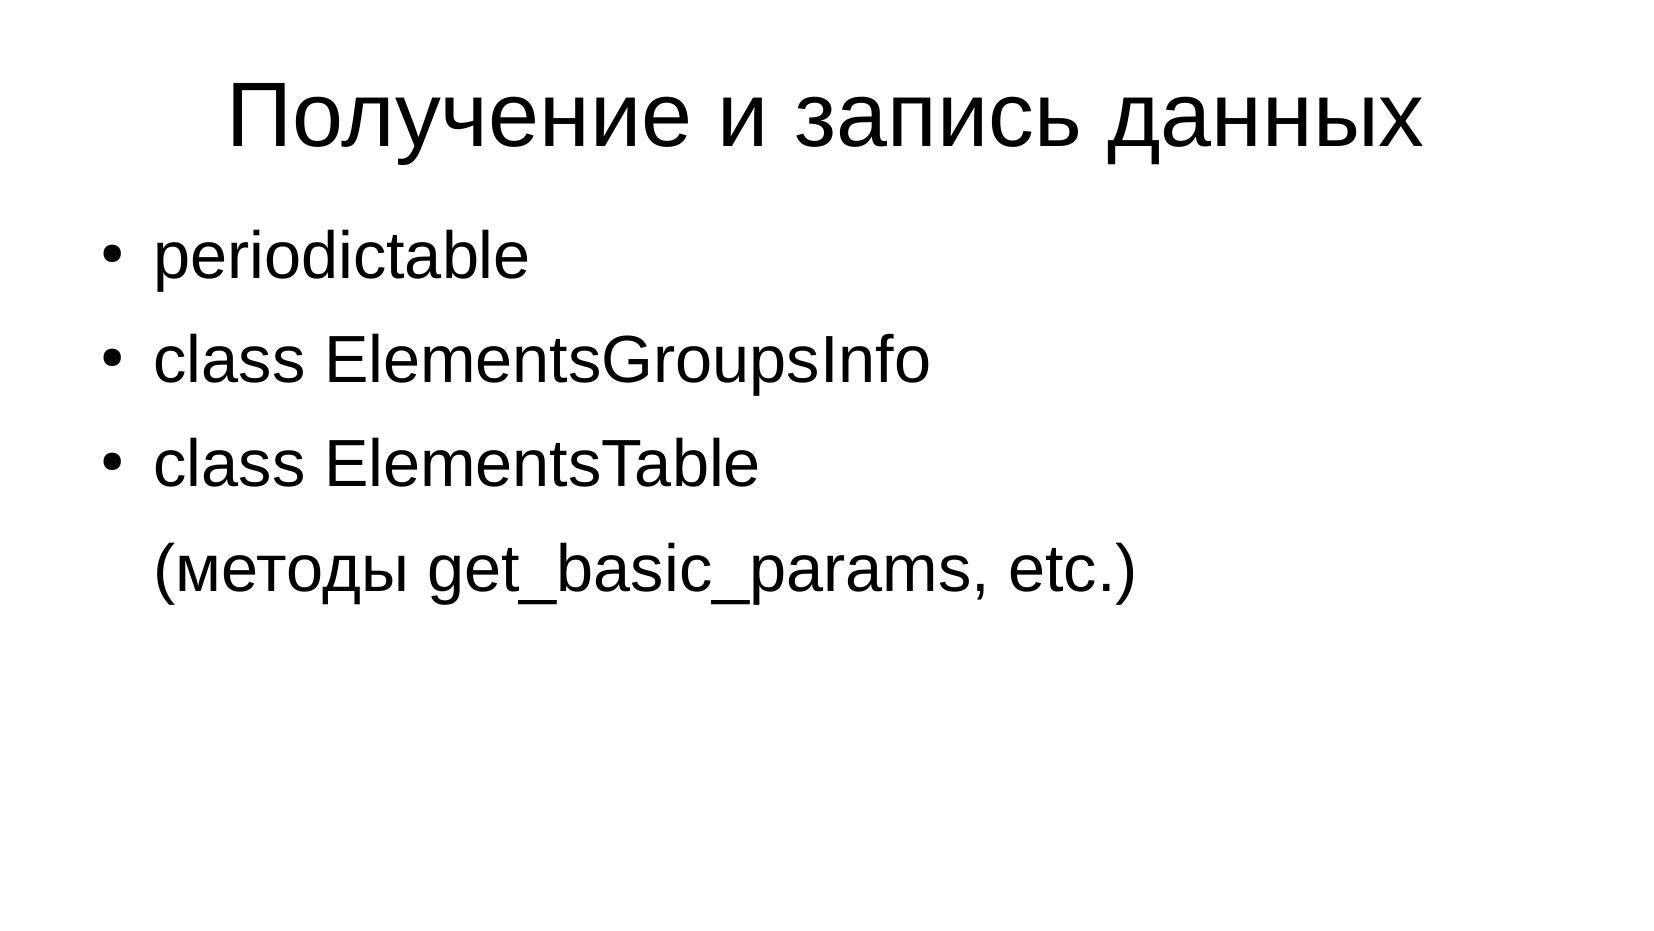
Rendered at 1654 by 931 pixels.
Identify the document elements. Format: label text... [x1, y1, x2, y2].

title Получение и запись данных [82, 37, 1571, 193]
list periodictable class ElementsGroupsInfo class ElementsTable (методы get_basic_params, etc.) [82, 217, 1571, 758]
